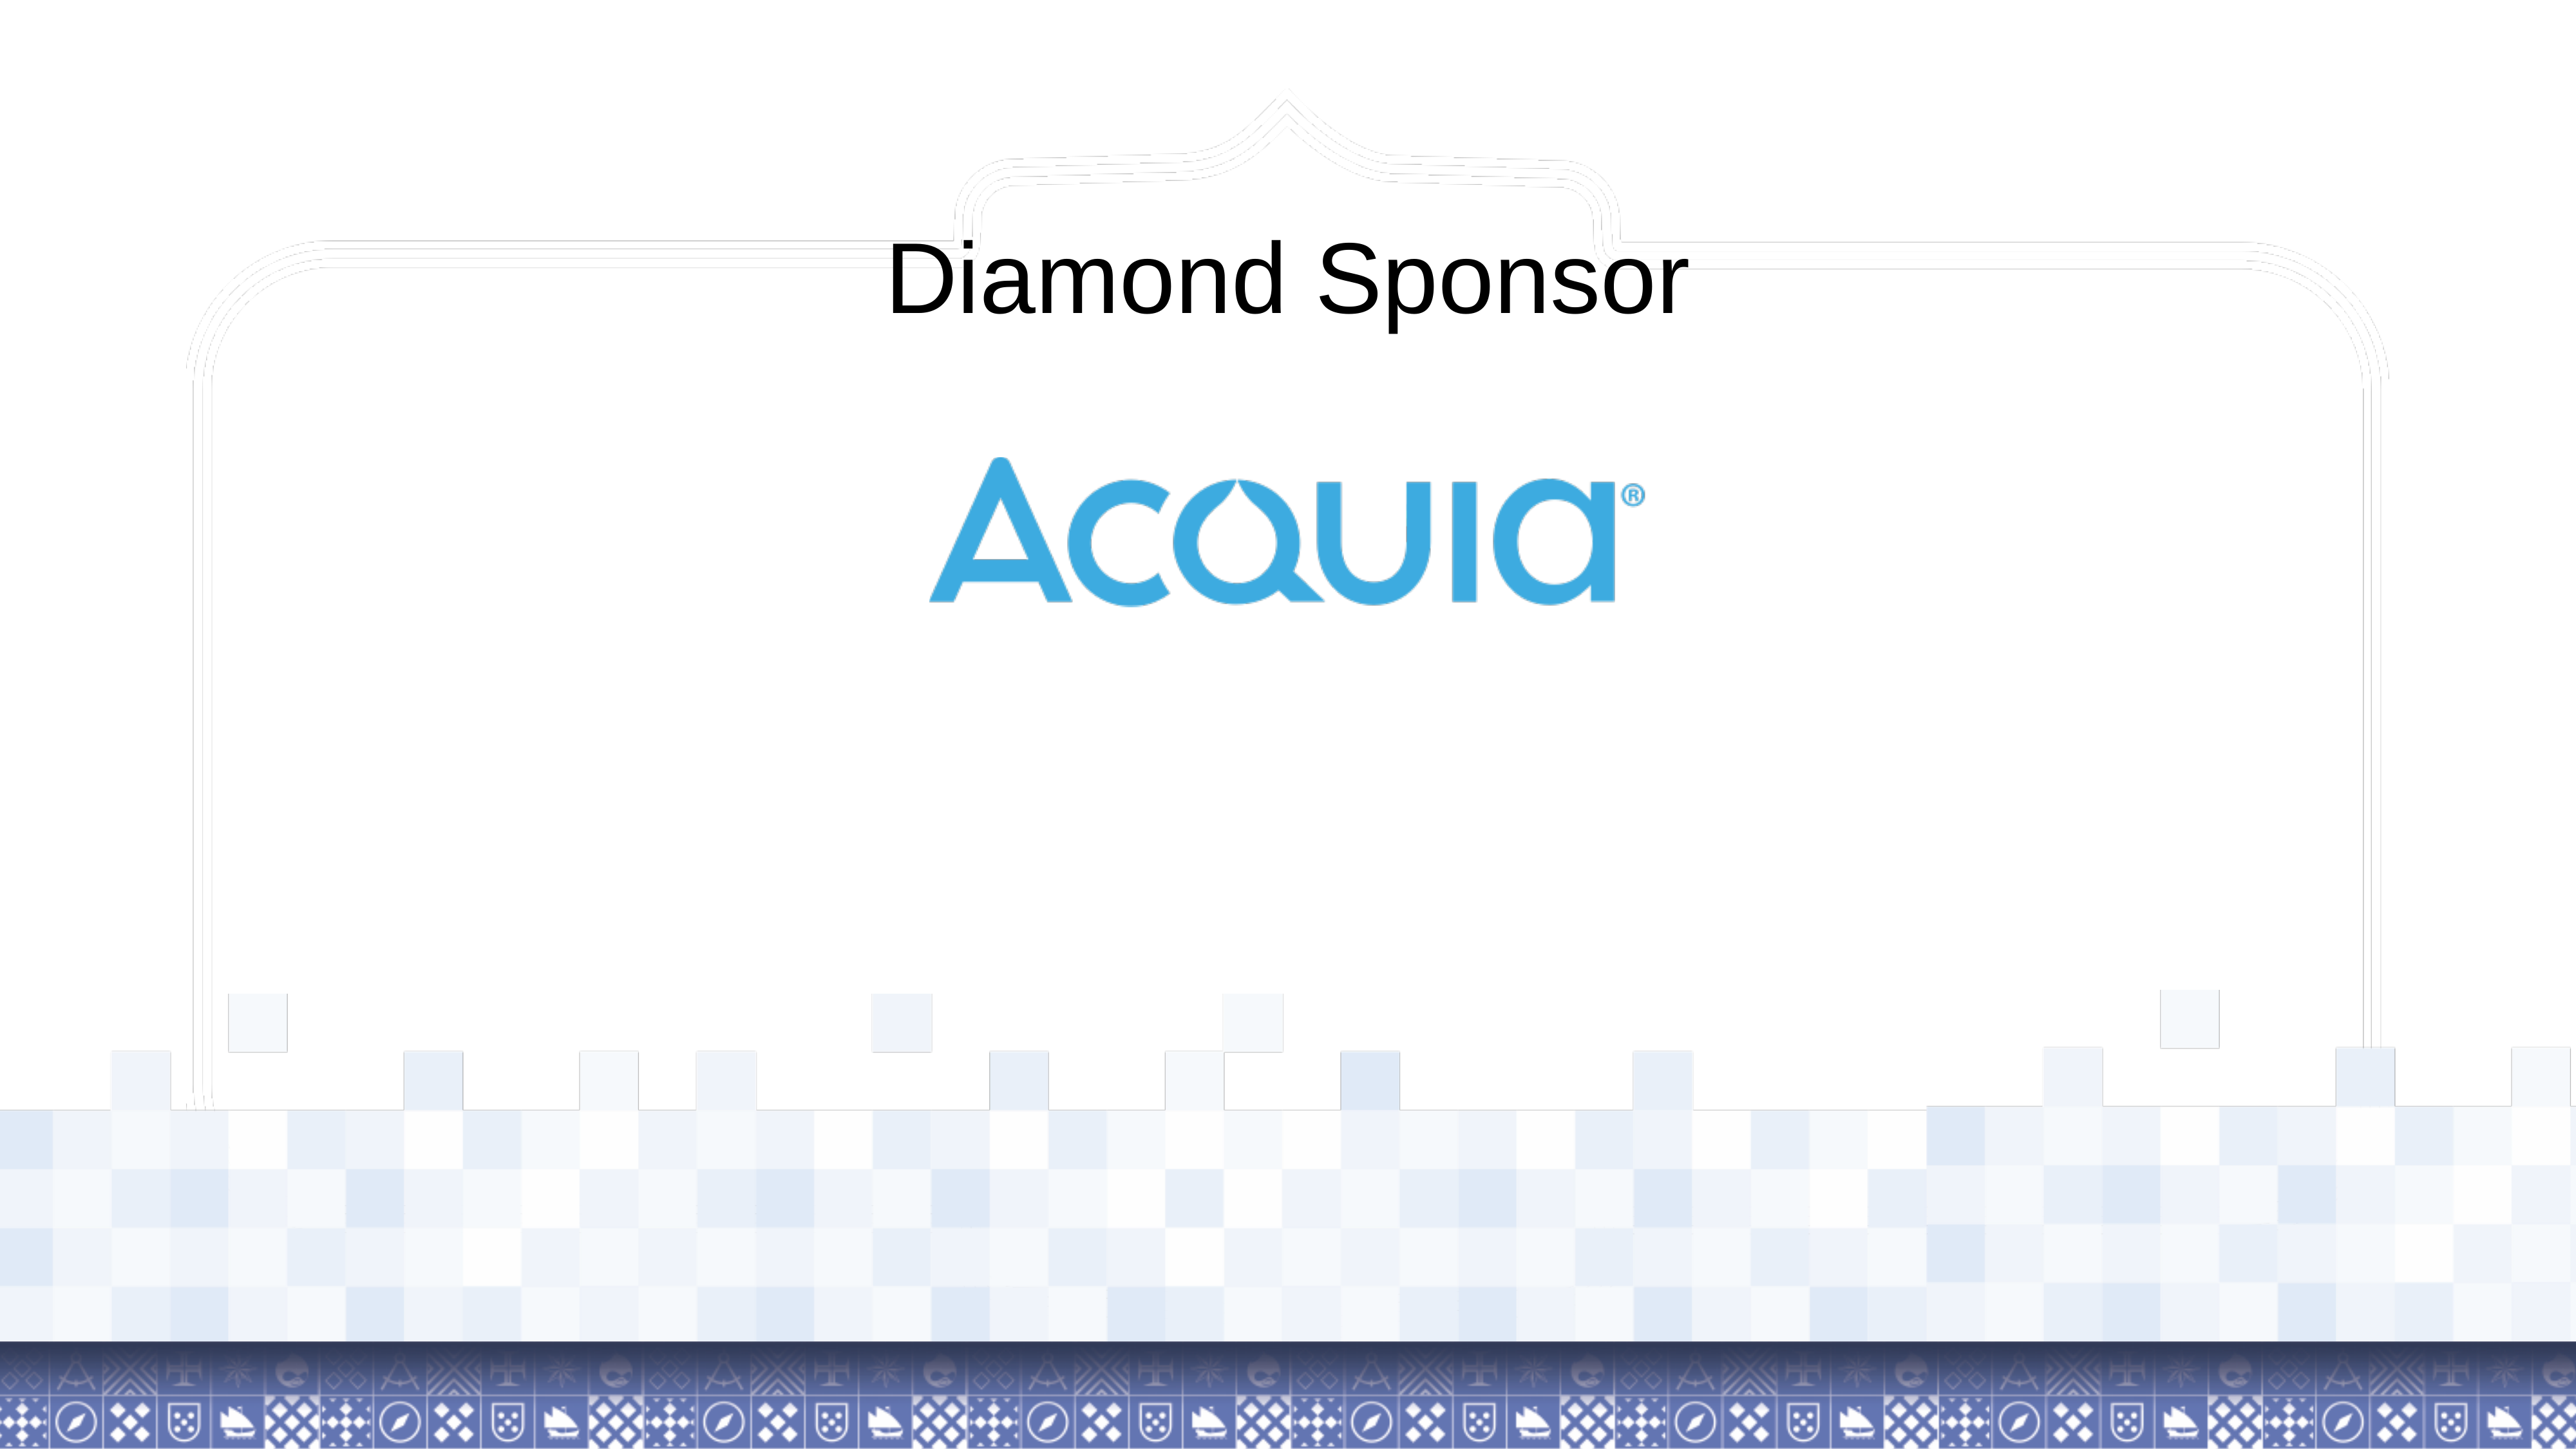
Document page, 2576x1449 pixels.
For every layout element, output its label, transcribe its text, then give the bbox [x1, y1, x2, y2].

picture [0, 88, 2576, 1449]
text_box Diamond Sponsor [421, 205, 2155, 393]
